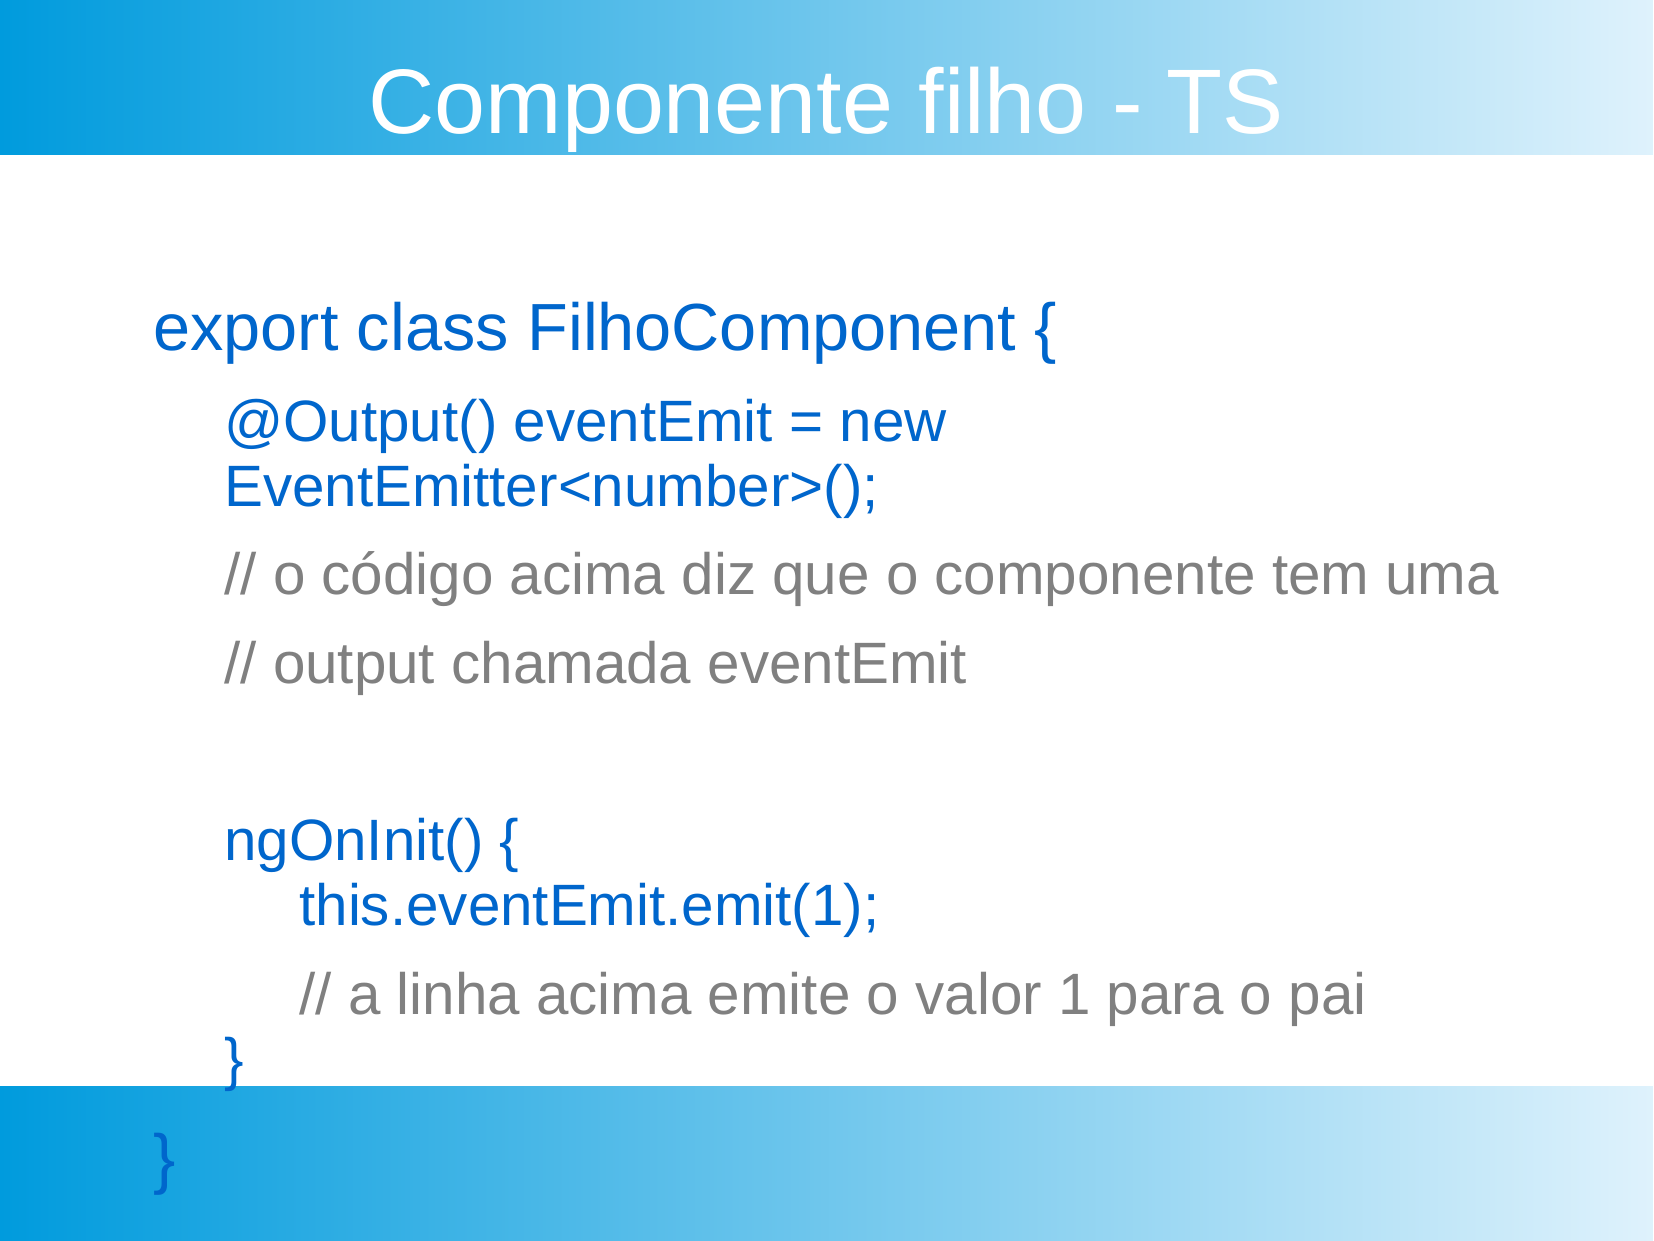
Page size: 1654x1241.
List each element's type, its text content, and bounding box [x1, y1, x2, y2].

title Componente filho - TS [82, 49, 1571, 155]
list export class FilhoComponent { @Output() eventEmit = new EventEmitter<number>(); // o código acima diz que o componente tem uma // output chamada eventEmit ngOnInit() { this.eventEmit.emit(1); // a linha acima emite o valor 1 para o pai } } [82, 290, 1571, 1010]
